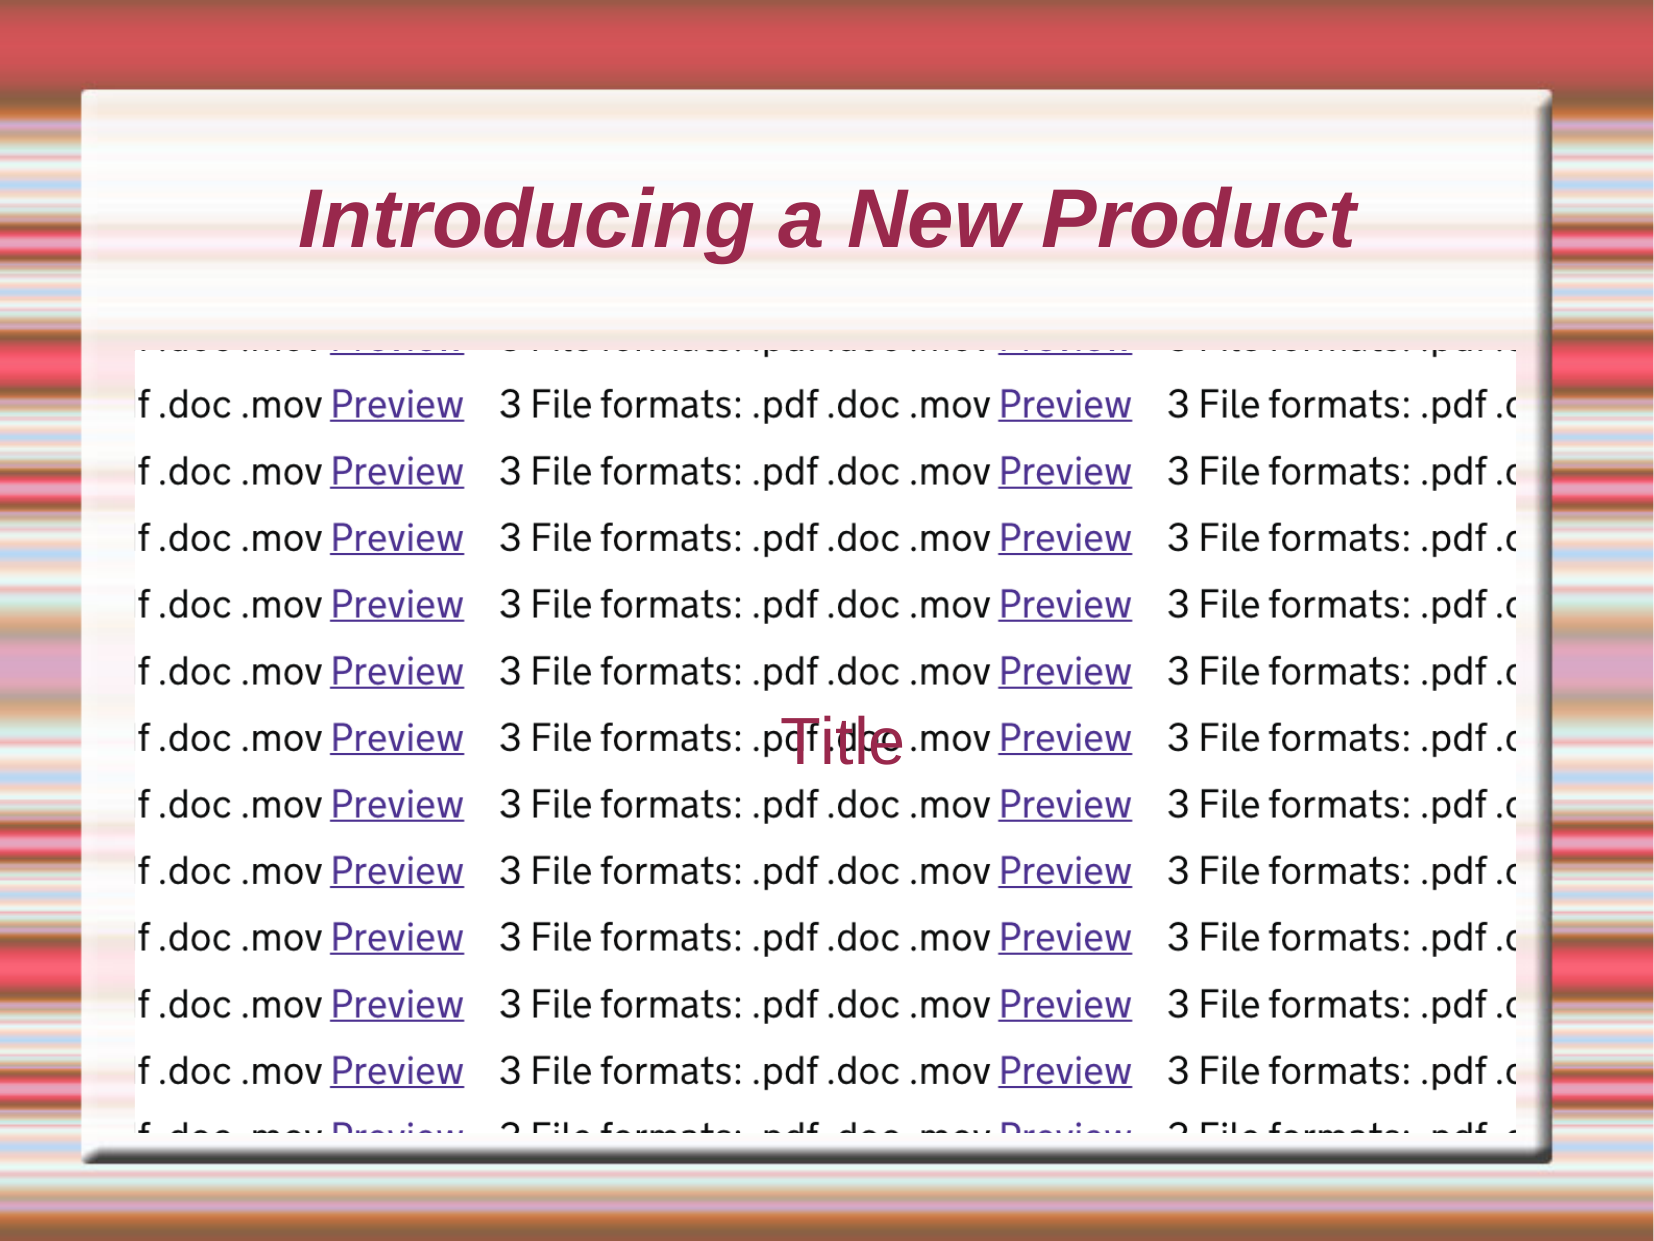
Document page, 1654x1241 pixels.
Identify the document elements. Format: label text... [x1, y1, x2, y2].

picture [0, 0, 1654, 1241]
title Introducing a New Product [121, 114, 1534, 322]
subtitle Title [134, 350, 1516, 1133]
